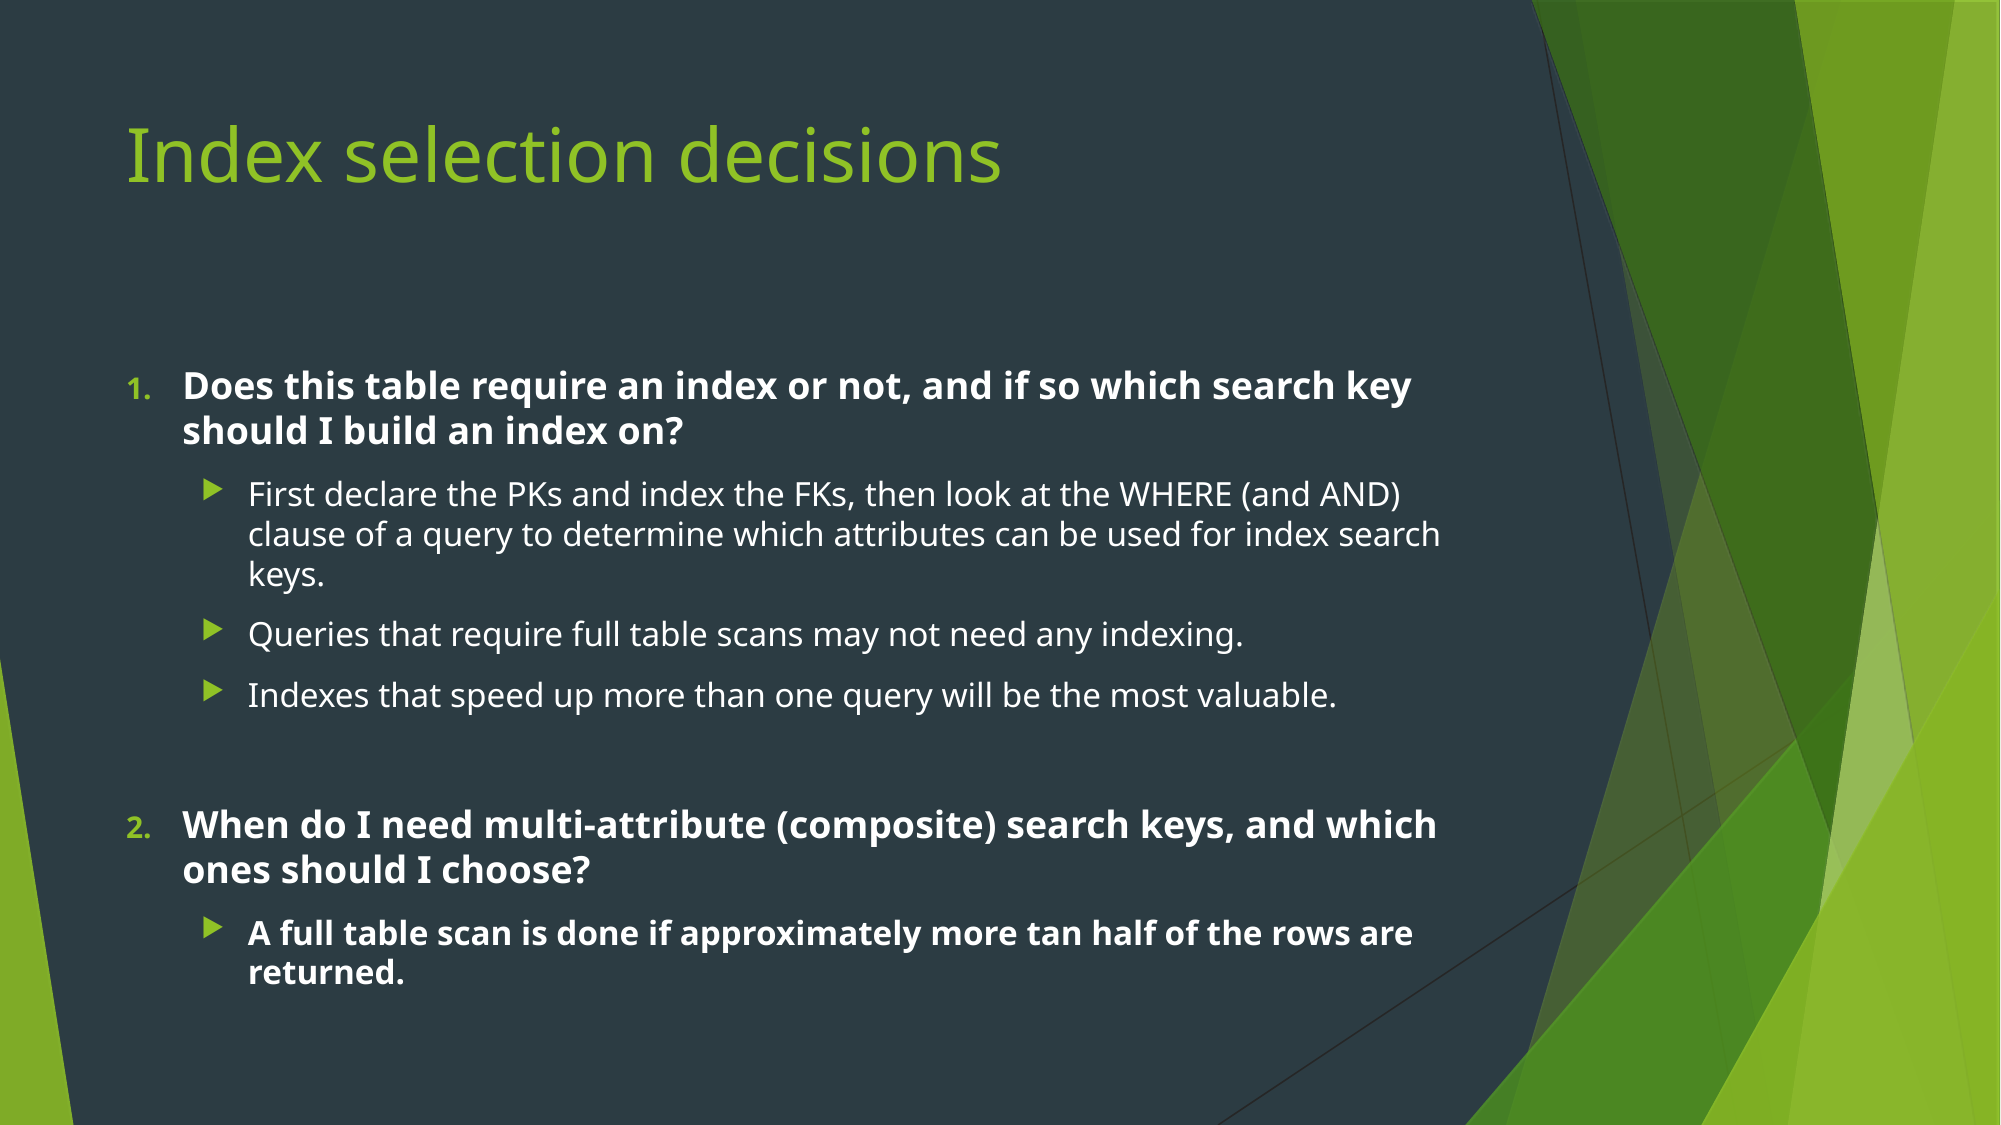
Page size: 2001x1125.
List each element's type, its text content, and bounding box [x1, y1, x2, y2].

list Does this table require an index or not, and if so which search key should I build an index on? First declare the PKs and index the FKs, then look at the WHERE (and AND) clause of a query to determine which attributes can be used for index search keys. Queries that require full table scans may not need any indexing. Indexes that speed up more than one query will be the most valuable. When do I need multi-attribute (composite) search keys, and which ones should I choose? A full table scan is done if approximately more tan half of the rows are returned. [111, 354, 1522, 992]
title Index selection decisions [111, 99, 1522, 317]
